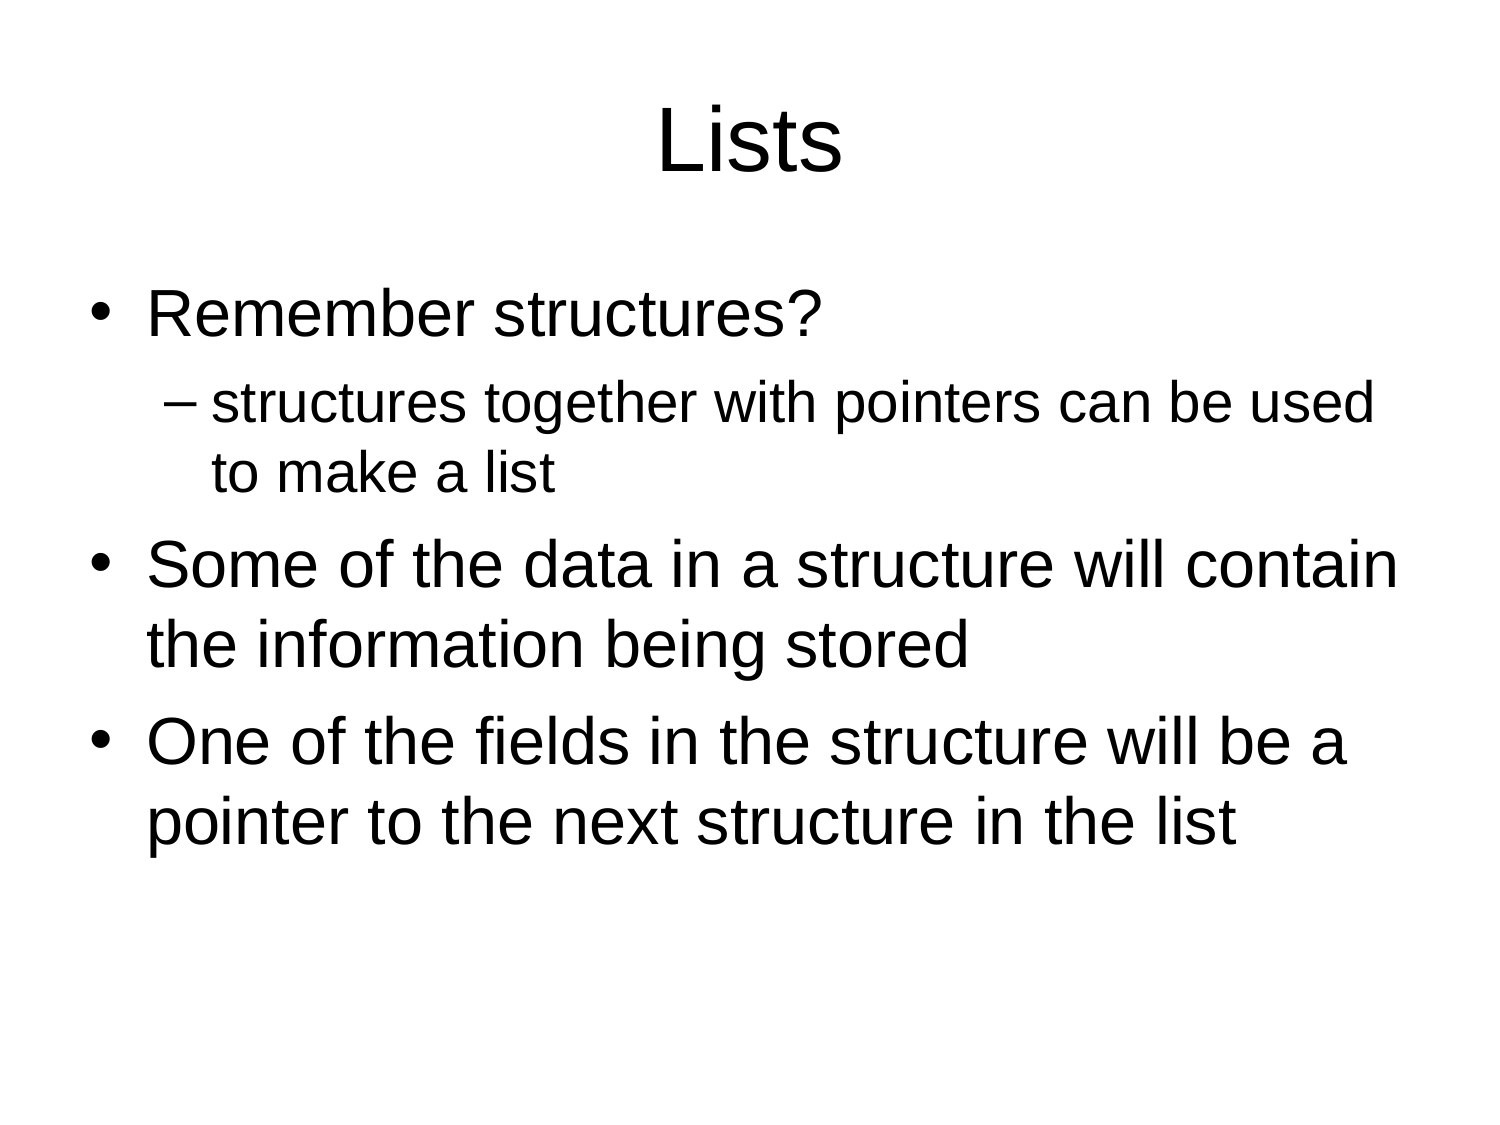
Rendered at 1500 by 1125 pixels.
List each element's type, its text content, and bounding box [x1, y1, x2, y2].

list Remember structures? structures together with pointers can be used to make a list Some of the data in a structure will contain the information being stored One of the fields in the structure will be a pointer to the next structure in the list [75, 262, 1426, 1005]
title Lists [75, 45, 1426, 225]
